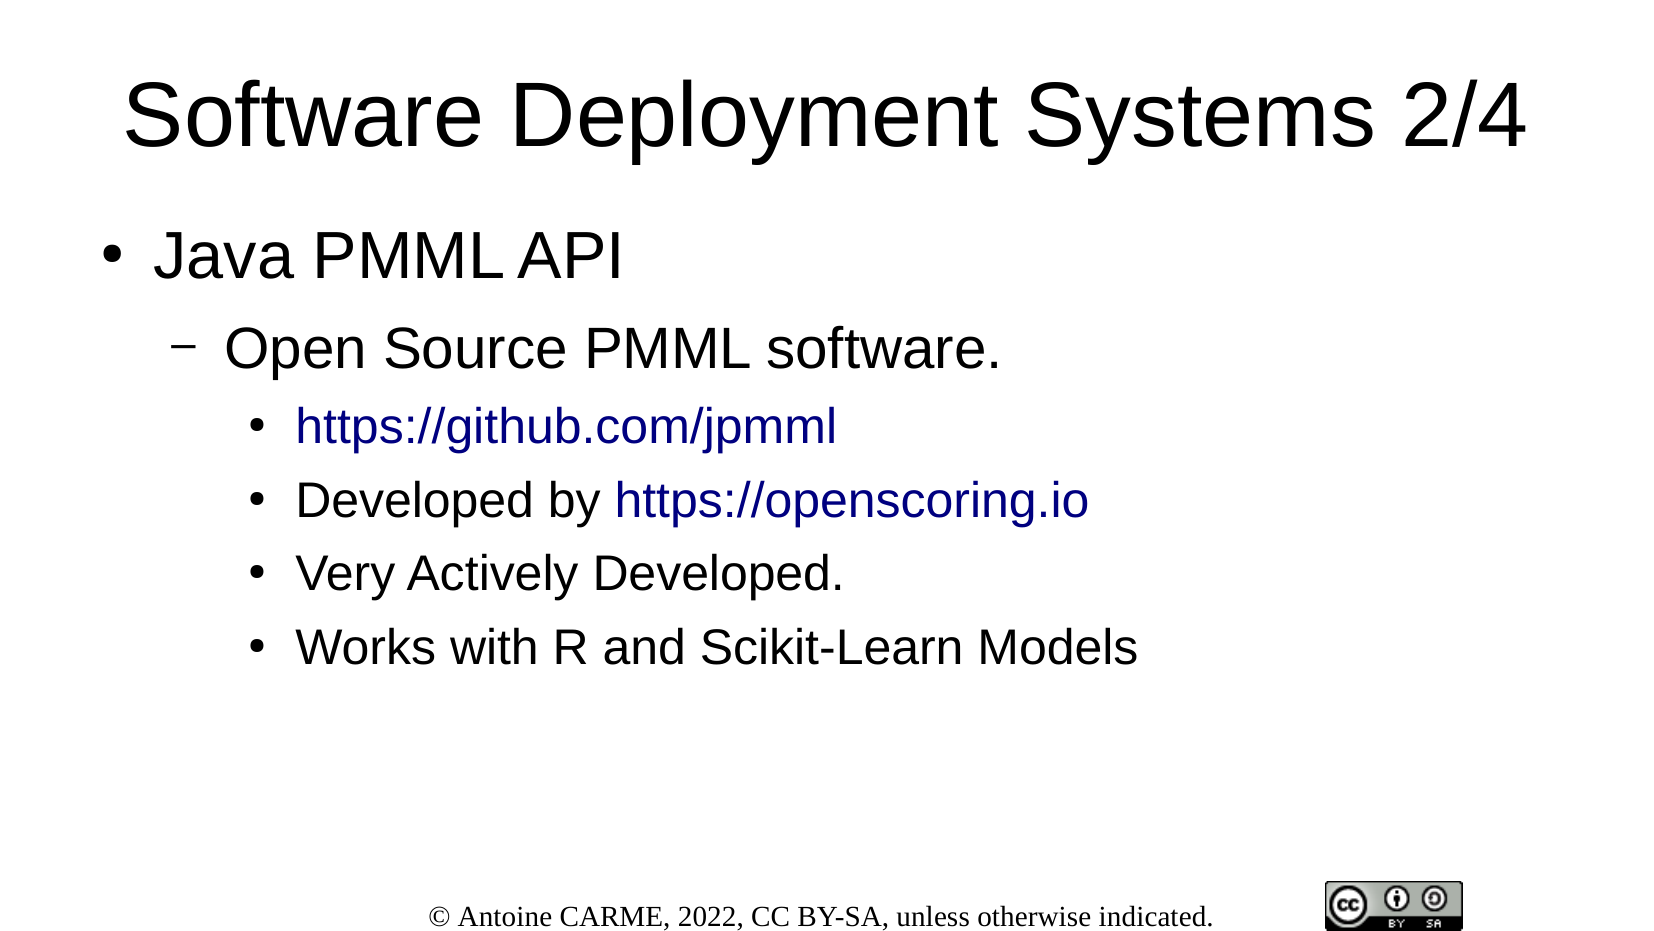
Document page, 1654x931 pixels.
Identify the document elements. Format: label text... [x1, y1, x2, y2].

title Software Deployment Systems 2/4 [82, 37, 1571, 193]
picture [1325, 881, 1463, 931]
list Java PMML API Open Source PMML software. https://github.com/jpmml Developed by https://openscoring.io Very Actively Developed. Works with R and Scikit-Learn Models [82, 217, 1571, 758]
